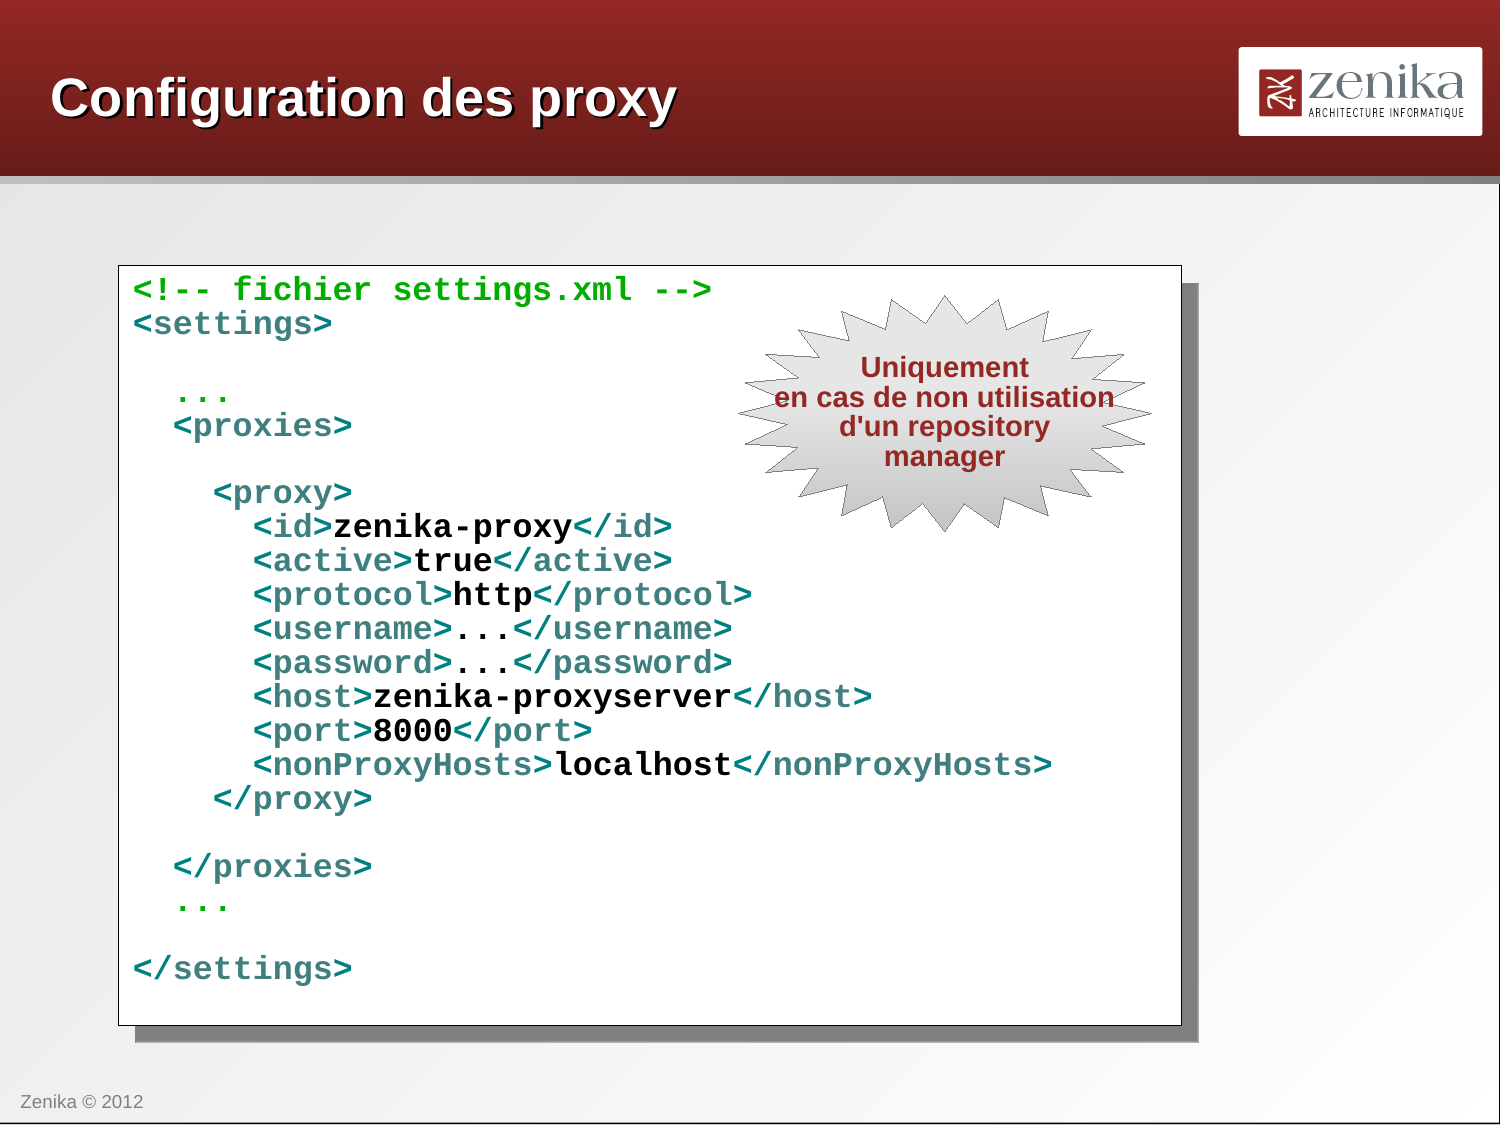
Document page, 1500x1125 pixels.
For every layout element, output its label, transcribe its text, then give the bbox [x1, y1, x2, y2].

picture [1257, 58, 1464, 125]
text_box Uniquement en cas de non utilisation d'un repository manager [738, 295, 1152, 532]
text_box <!-- fichier settings.xml --> <settings> ... <proxies> <proxy> <id>zenika-proxy</id> <active>true</active> <protocol>http</protocol> <username>...</username> <password>...</password> <host>zenika-proxyserver</host> <port>8000</port> <nonProxyHosts>localhost</nonProxyHosts> </proxy> </proxies> ... </settings> [118, 265, 1182, 1026]
title Configuration des proxy [50, 15, 1206, 180]
